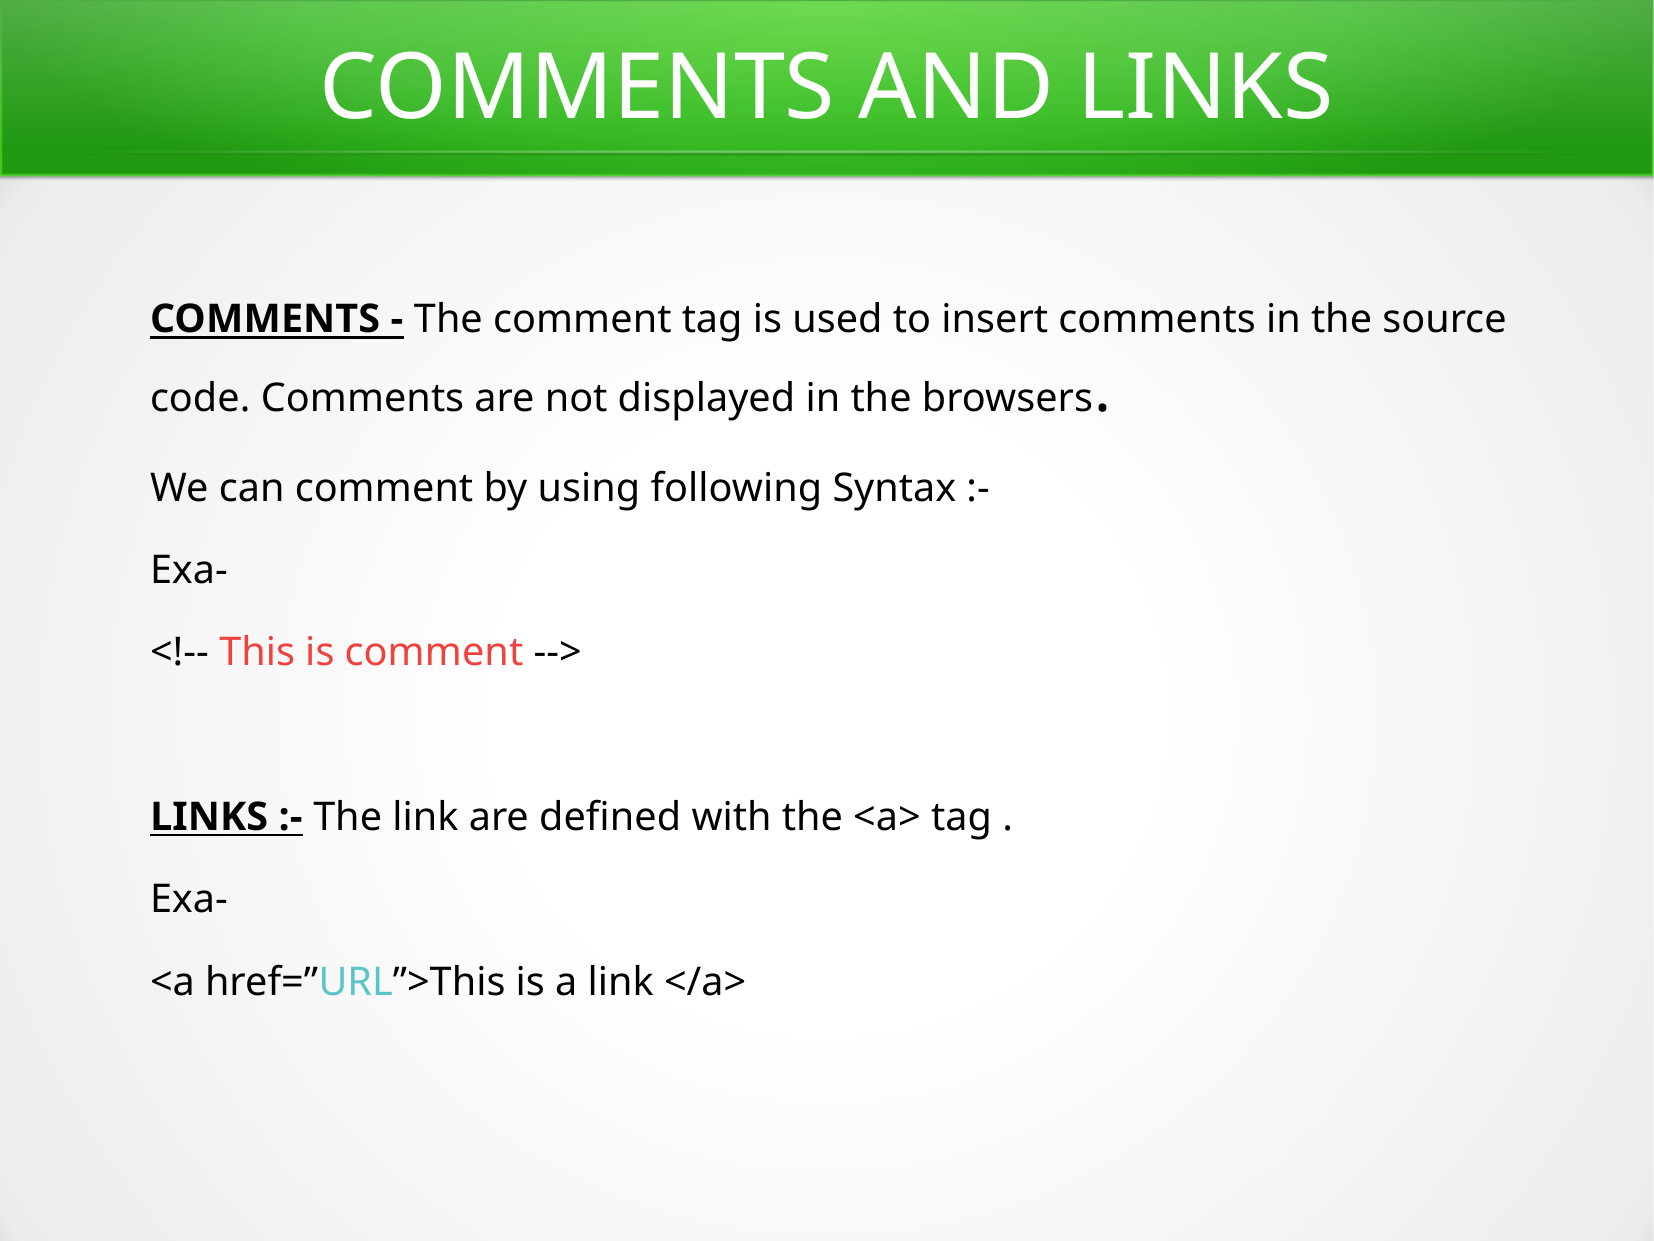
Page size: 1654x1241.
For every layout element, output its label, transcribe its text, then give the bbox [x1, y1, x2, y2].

title COMMENTS AND LINKS [82, 11, 1571, 154]
list COMMENTS - The comment tag is used to insert comments in the source code. Comments are not displayed in the browsers. We can comment by using following Syntax :- Exa- <!-- This is comment --> LINKS :- The link are defined with the <a> tag . Exa- <a href=”URL”>This is a link </a> [82, 290, 1571, 1010]
picture [0, 0, 1654, 1241]
